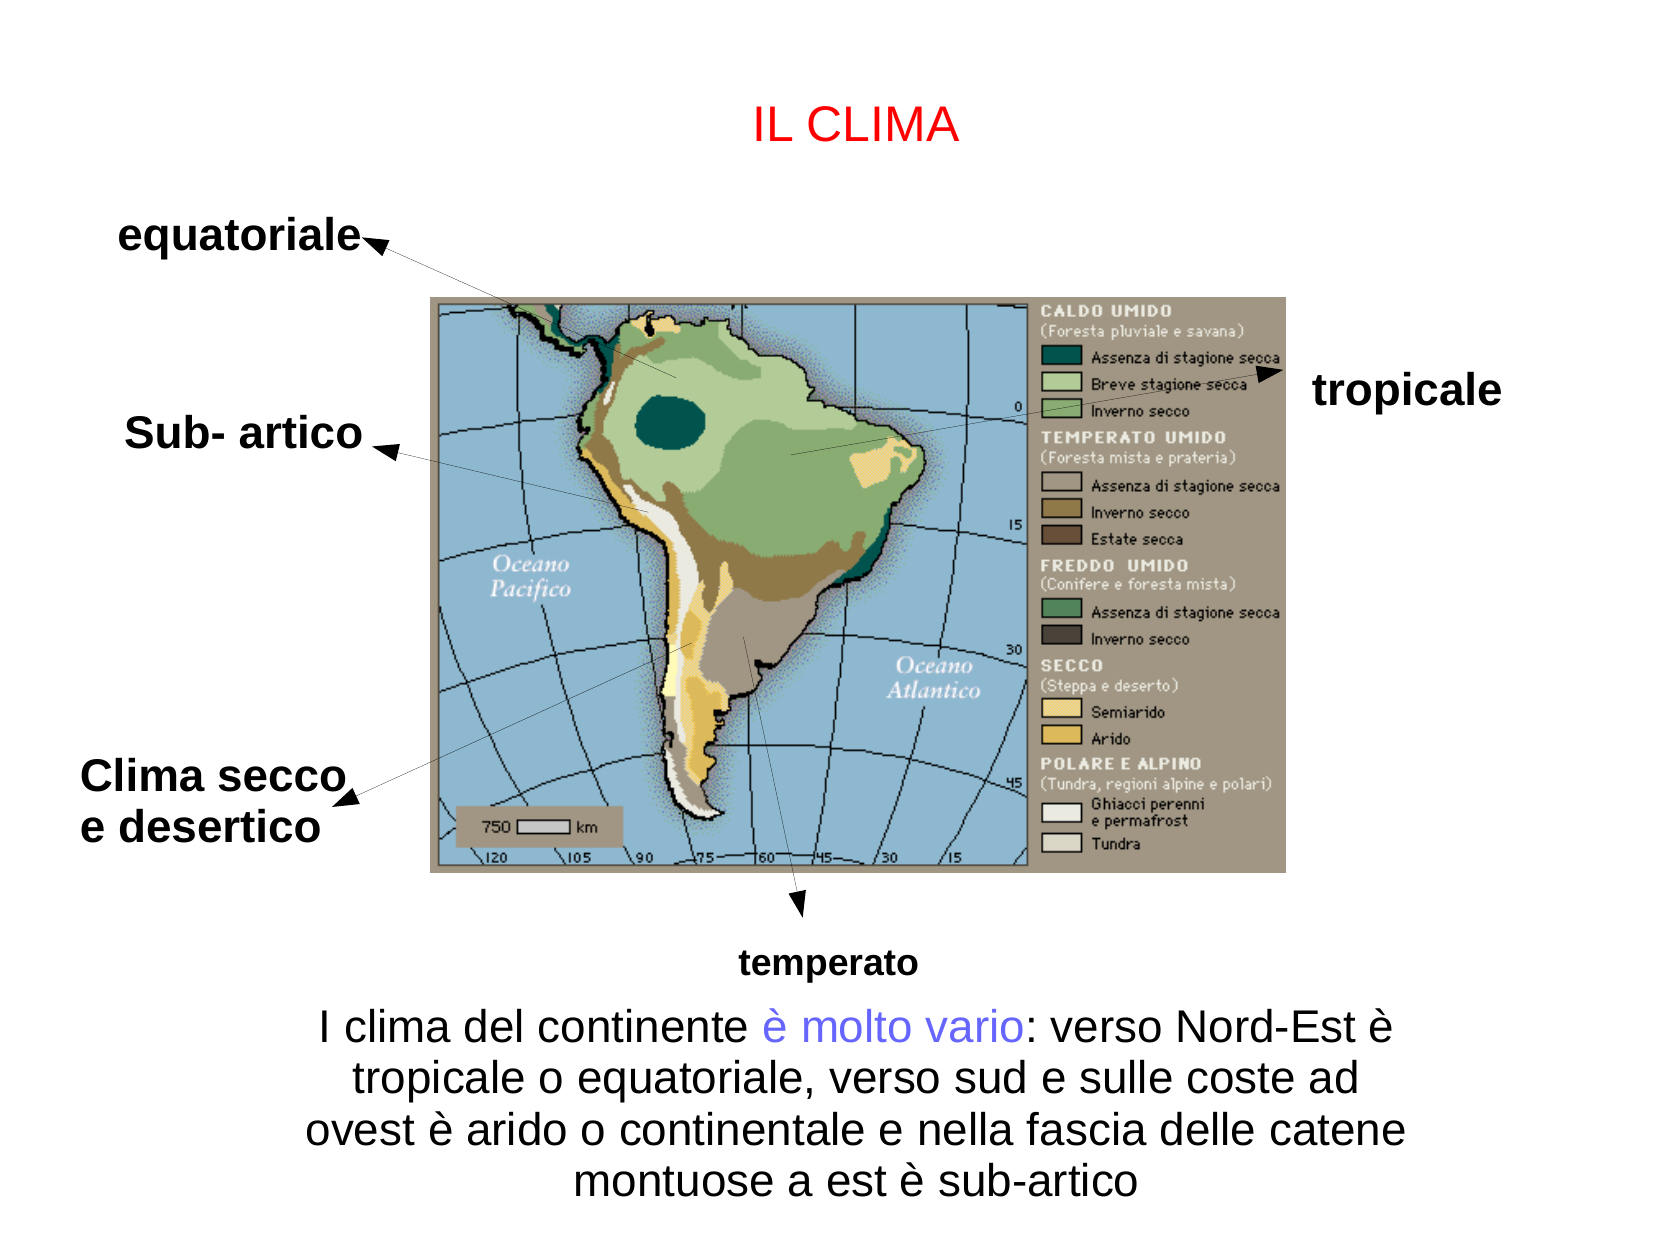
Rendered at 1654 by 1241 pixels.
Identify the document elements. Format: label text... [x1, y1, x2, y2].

title IL CLIMA [109, 20, 1604, 228]
text_box Clima secco e desertico [64, 742, 374, 873]
text_box Sub- artico [109, 399, 380, 531]
text_box I clima del continente è molto vario: verso Nord-Est è tropicale o equatoriale, verso sud e sulle coste ad ovest è arido o continentale e nella fascia delle catene montuose a est è sub-artico [286, 993, 1428, 1213]
picture [430, 297, 1286, 873]
text_box equatoriale [102, 201, 425, 269]
text_box tropicale [1297, 356, 1618, 424]
text_box temperato [723, 933, 1019, 992]
